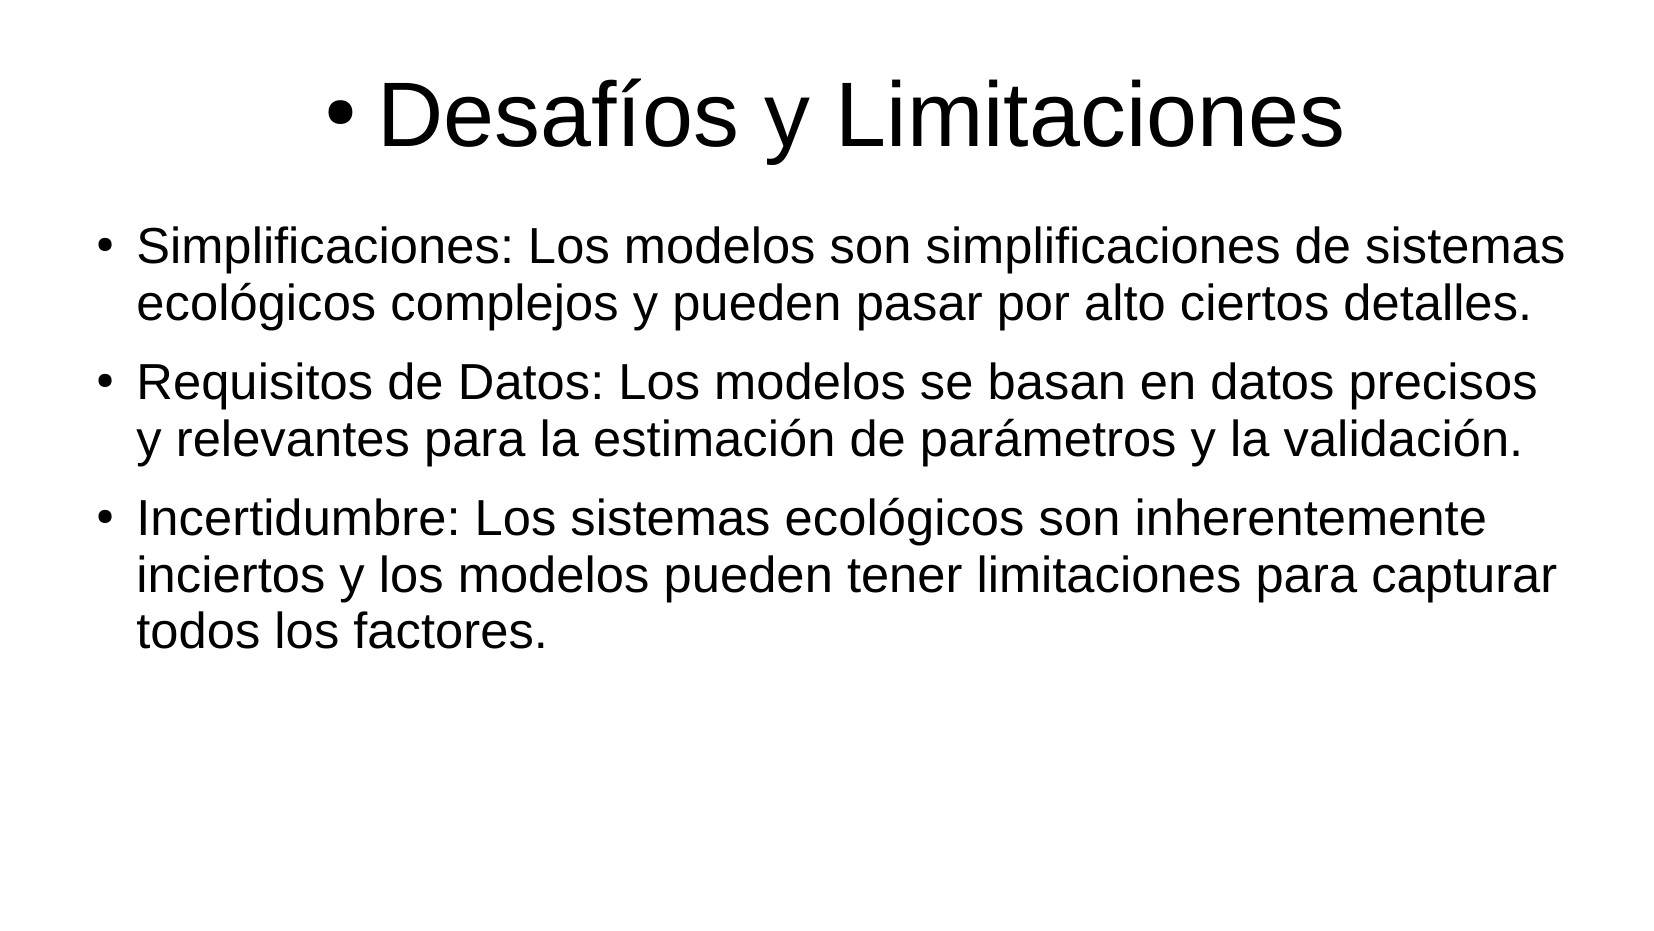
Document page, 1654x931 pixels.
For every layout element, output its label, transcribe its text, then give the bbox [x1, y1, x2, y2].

title Desafíos y Limitaciones [82, 37, 1571, 193]
list Simplificaciones: Los modelos son simplificaciones de sistemas ecológicos complejos y pueden pasar por alto ciertos detalles. Requisitos de Datos: Los modelos se basan en datos precisos y relevantes para la estimación de parámetros y la validación. Incertidumbre: Los sistemas ecológicos son inherentemente inciertos y los modelos pueden tener limitaciones para capturar todos los factores. [82, 217, 1571, 758]
